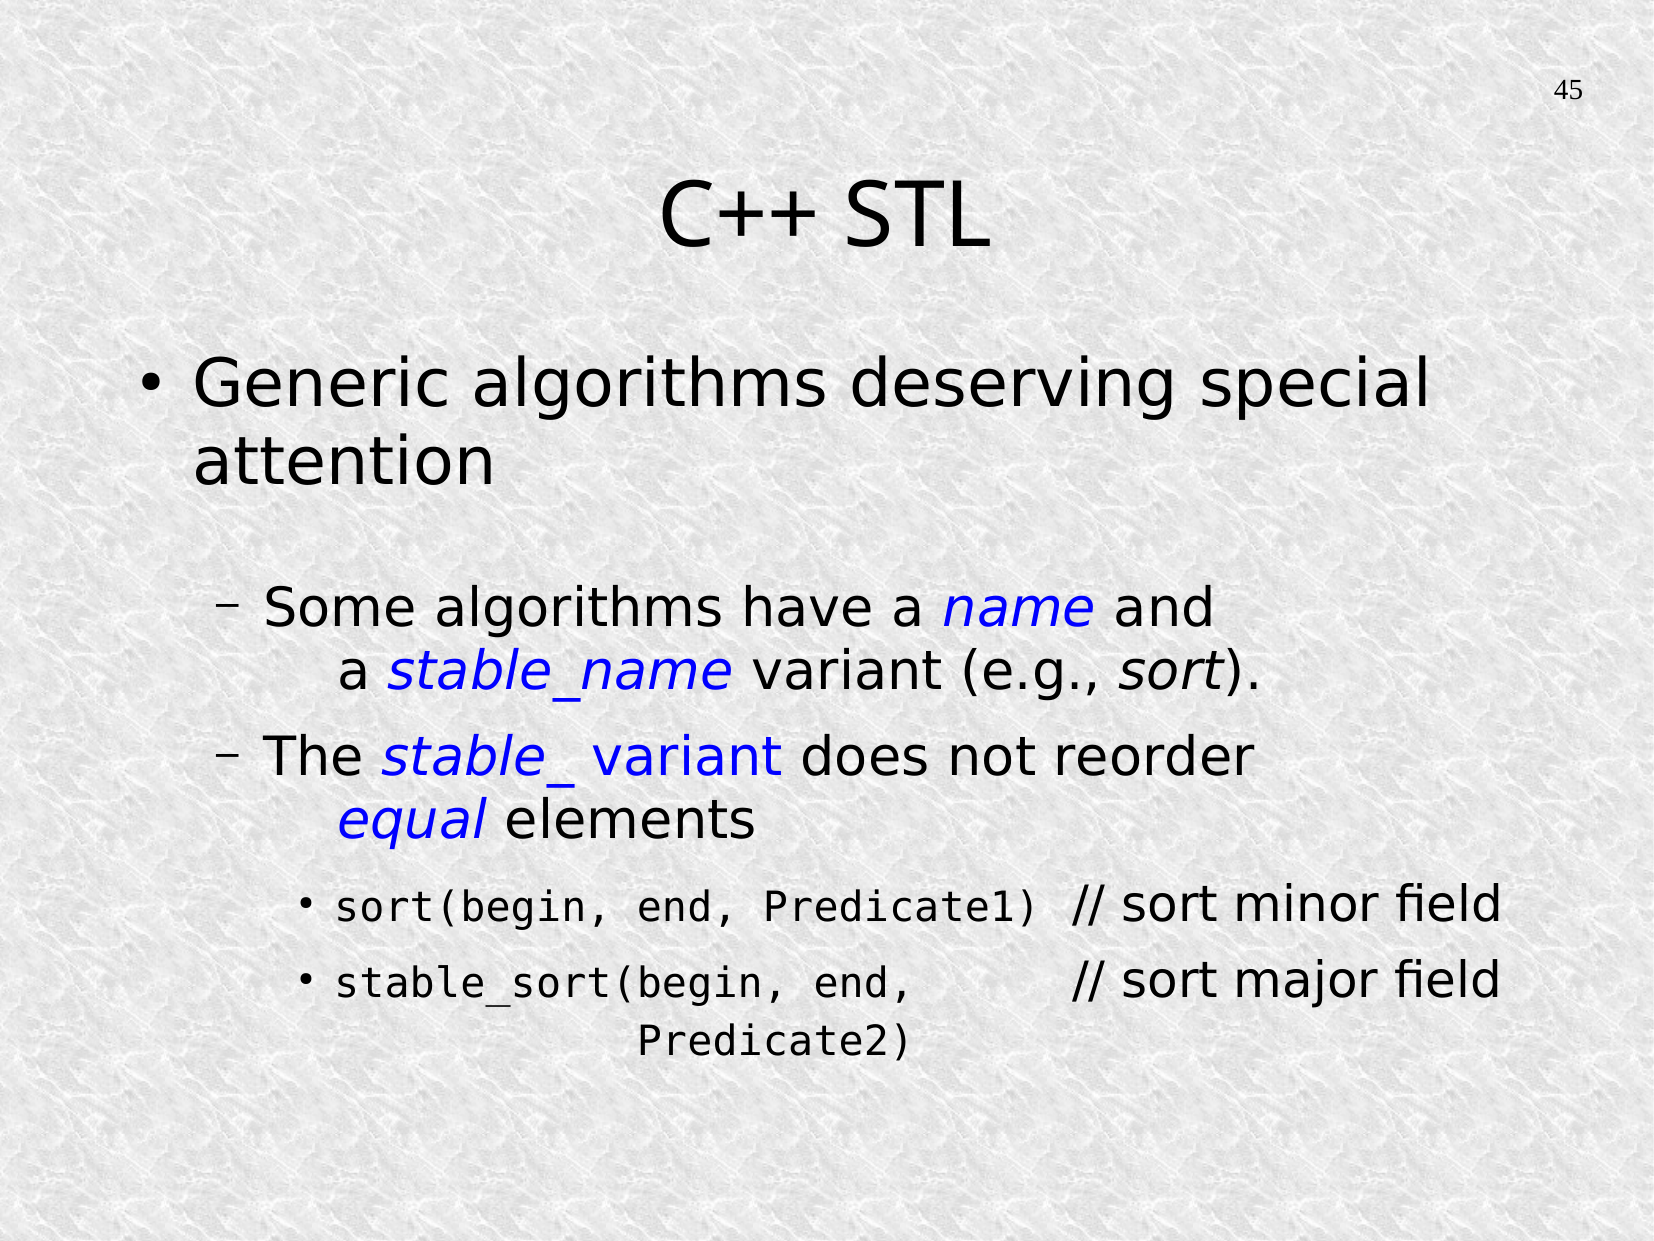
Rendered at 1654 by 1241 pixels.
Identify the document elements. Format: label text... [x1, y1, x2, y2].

title C++ STL [119, 107, 1532, 315]
picture [0, 0, 1654, 1241]
list Generic algorithms deserving special attention Some algorithms have a name and a stable_name variant (e.g., sort). The stable_ variant does not reorder equal elements sort(begin, end, Predicate1) // sort minor field stable_sort(begin, end, // sort major field Predicate2) [121, 344, 1589, 1127]
